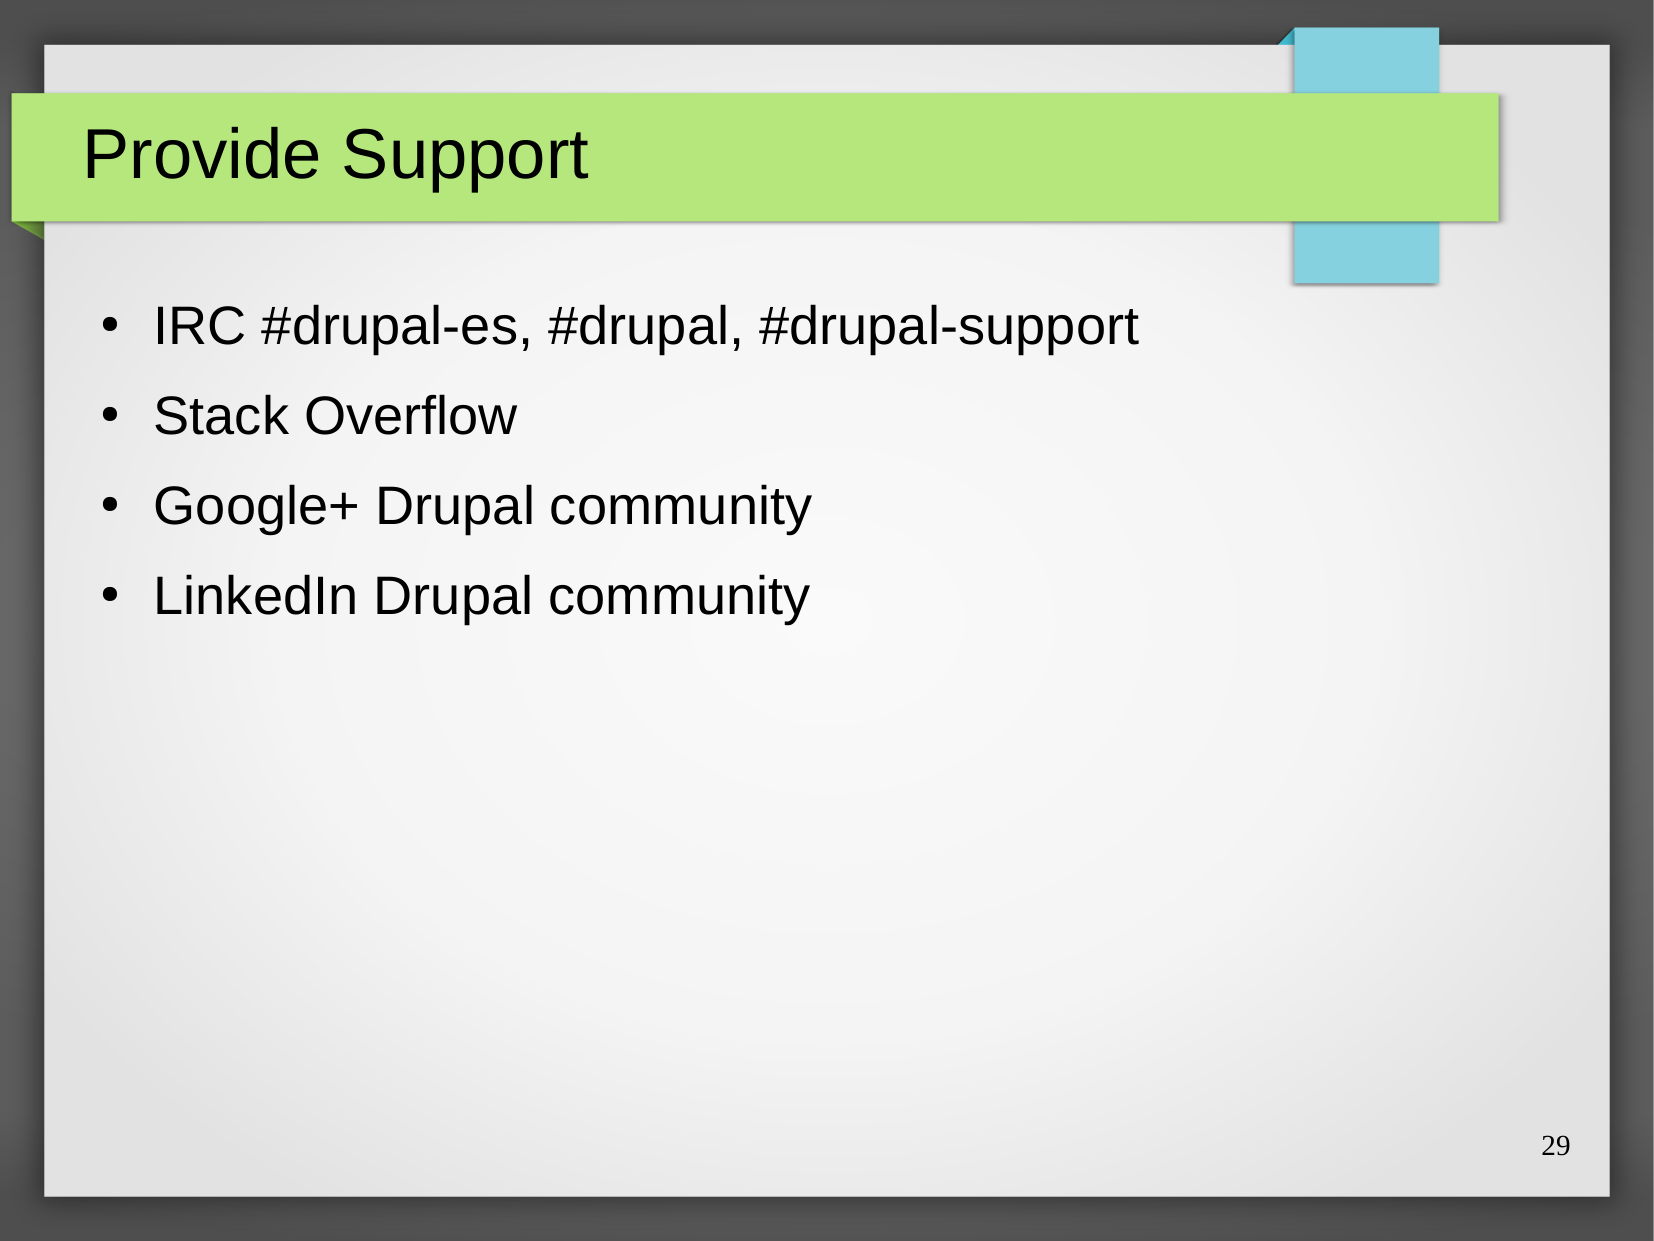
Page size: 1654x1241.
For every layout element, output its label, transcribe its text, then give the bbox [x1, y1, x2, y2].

title Provide Support [82, 94, 1264, 213]
list IRC #drupal-es, #drupal, #drupal-support Stack Overflow Google+ Drupal community LinkedIn Drupal community [82, 295, 1571, 1015]
picture [0, 0, 1654, 1241]
